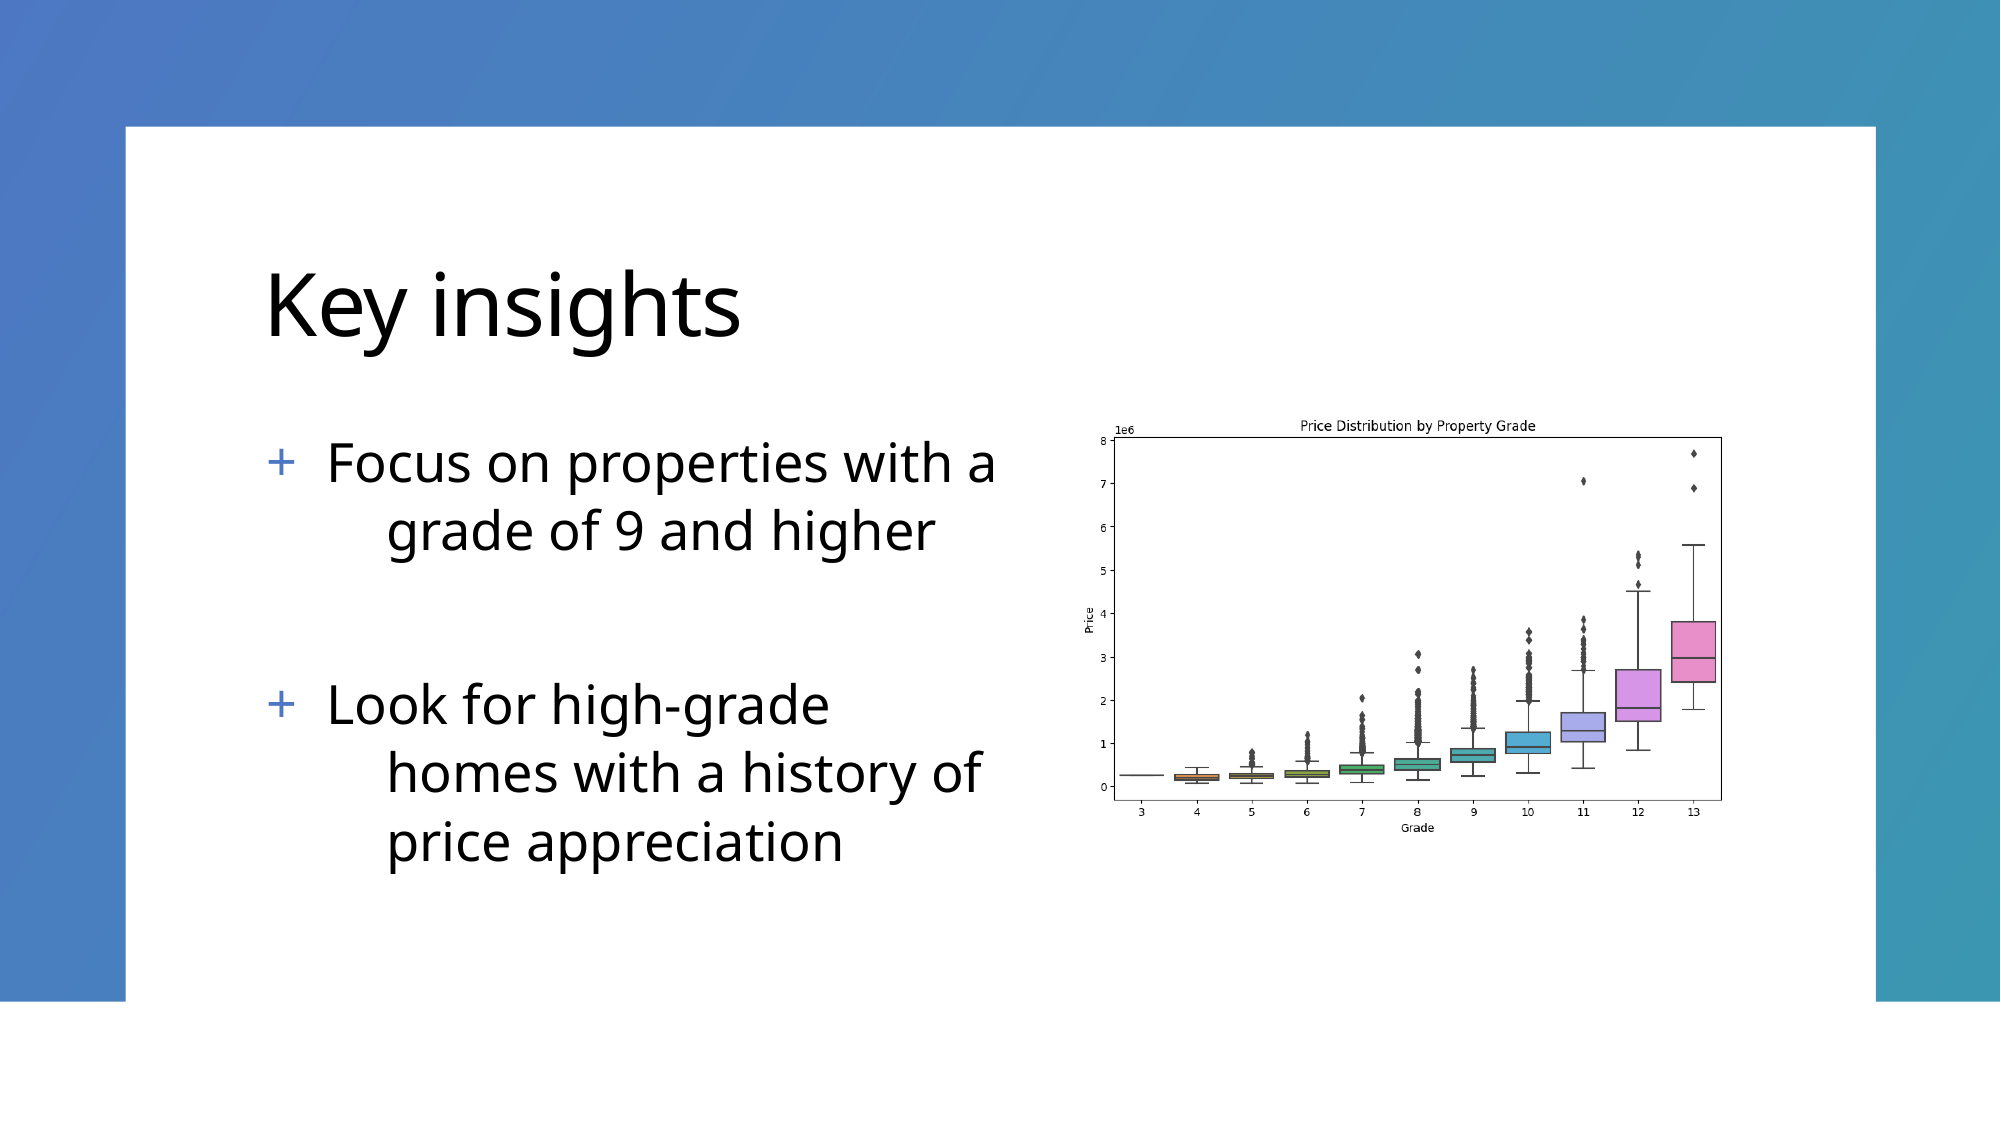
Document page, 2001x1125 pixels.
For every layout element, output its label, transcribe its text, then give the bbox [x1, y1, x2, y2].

list Focus on properties with a grade of 9 and higher Look for high-grade homes with a history of price appreciation [250, 416, 1015, 931]
picture [1044, 416, 1787, 840]
title Key insights [248, 248, 1749, 470]
